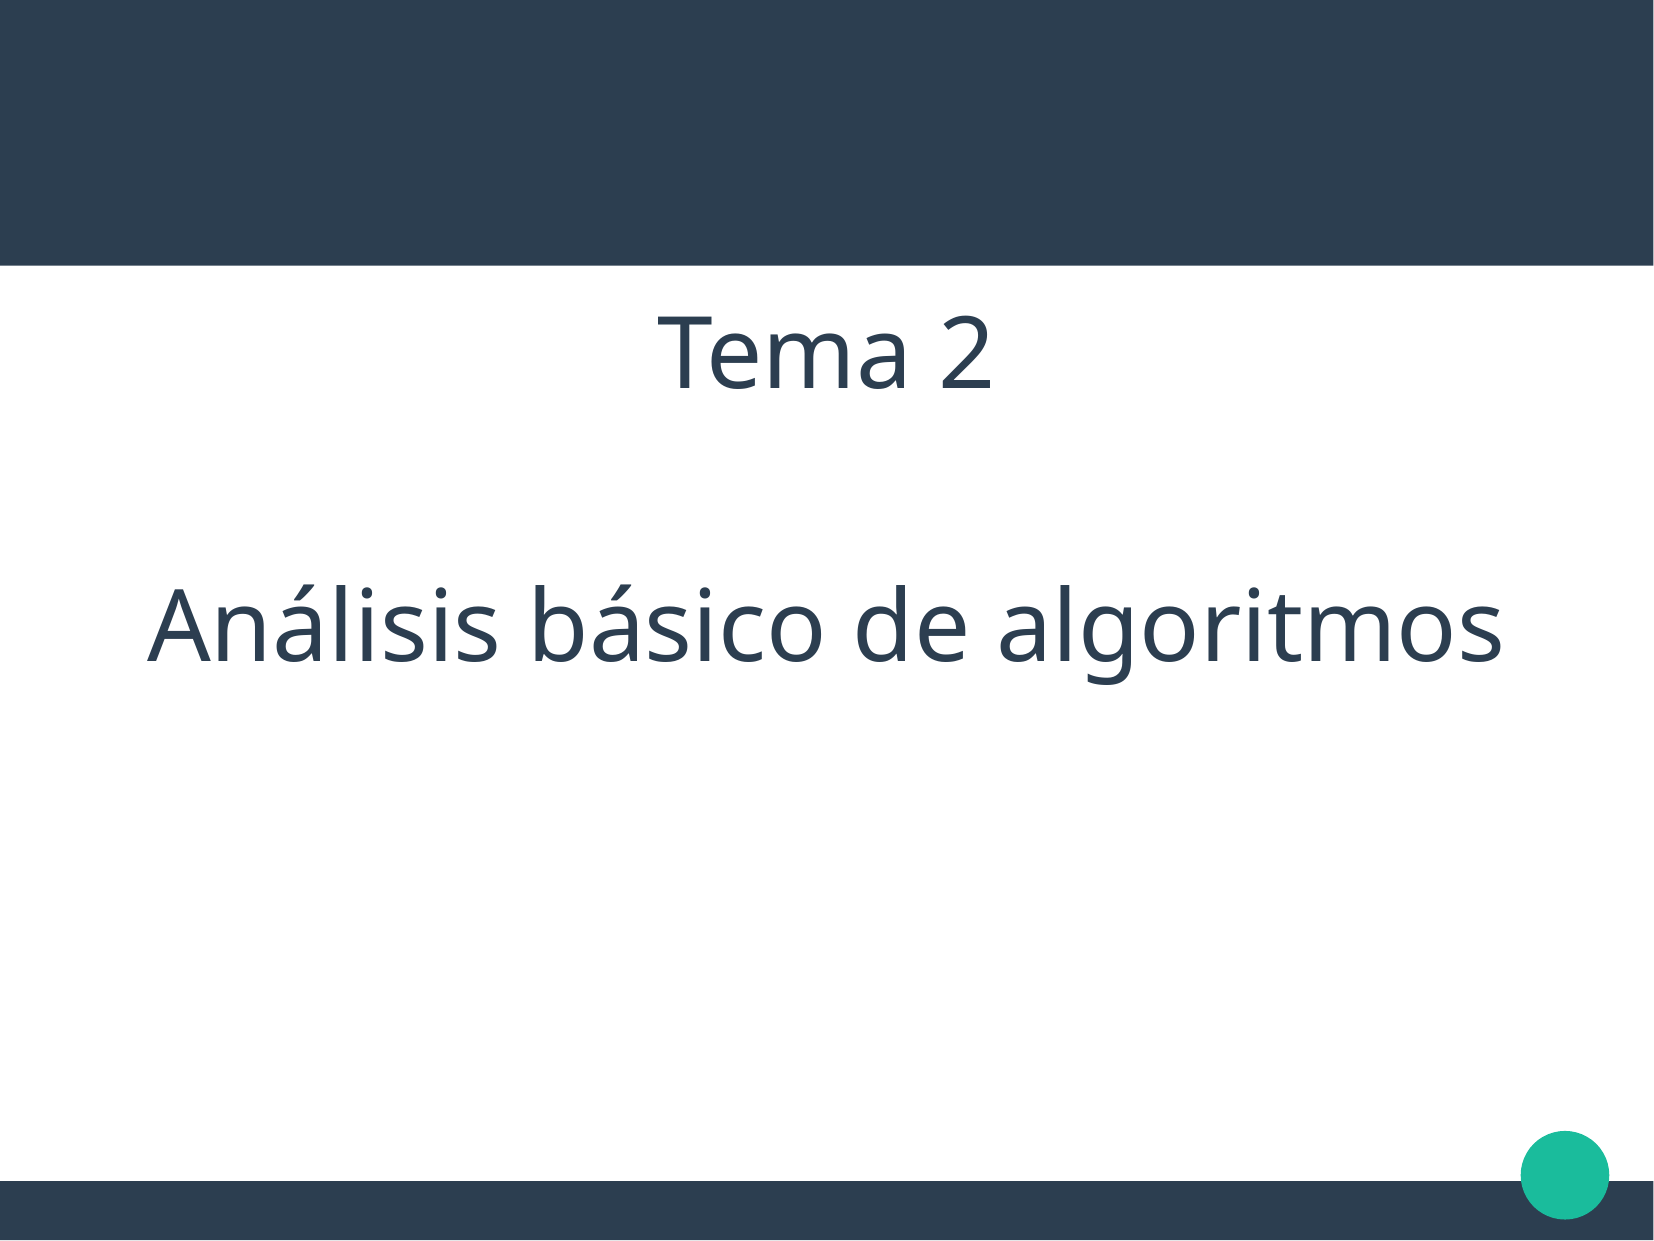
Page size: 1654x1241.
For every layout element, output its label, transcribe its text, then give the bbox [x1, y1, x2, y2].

subtitle Tema 2 Análisis básico de algoritmos [59, 121, 1595, 851]
